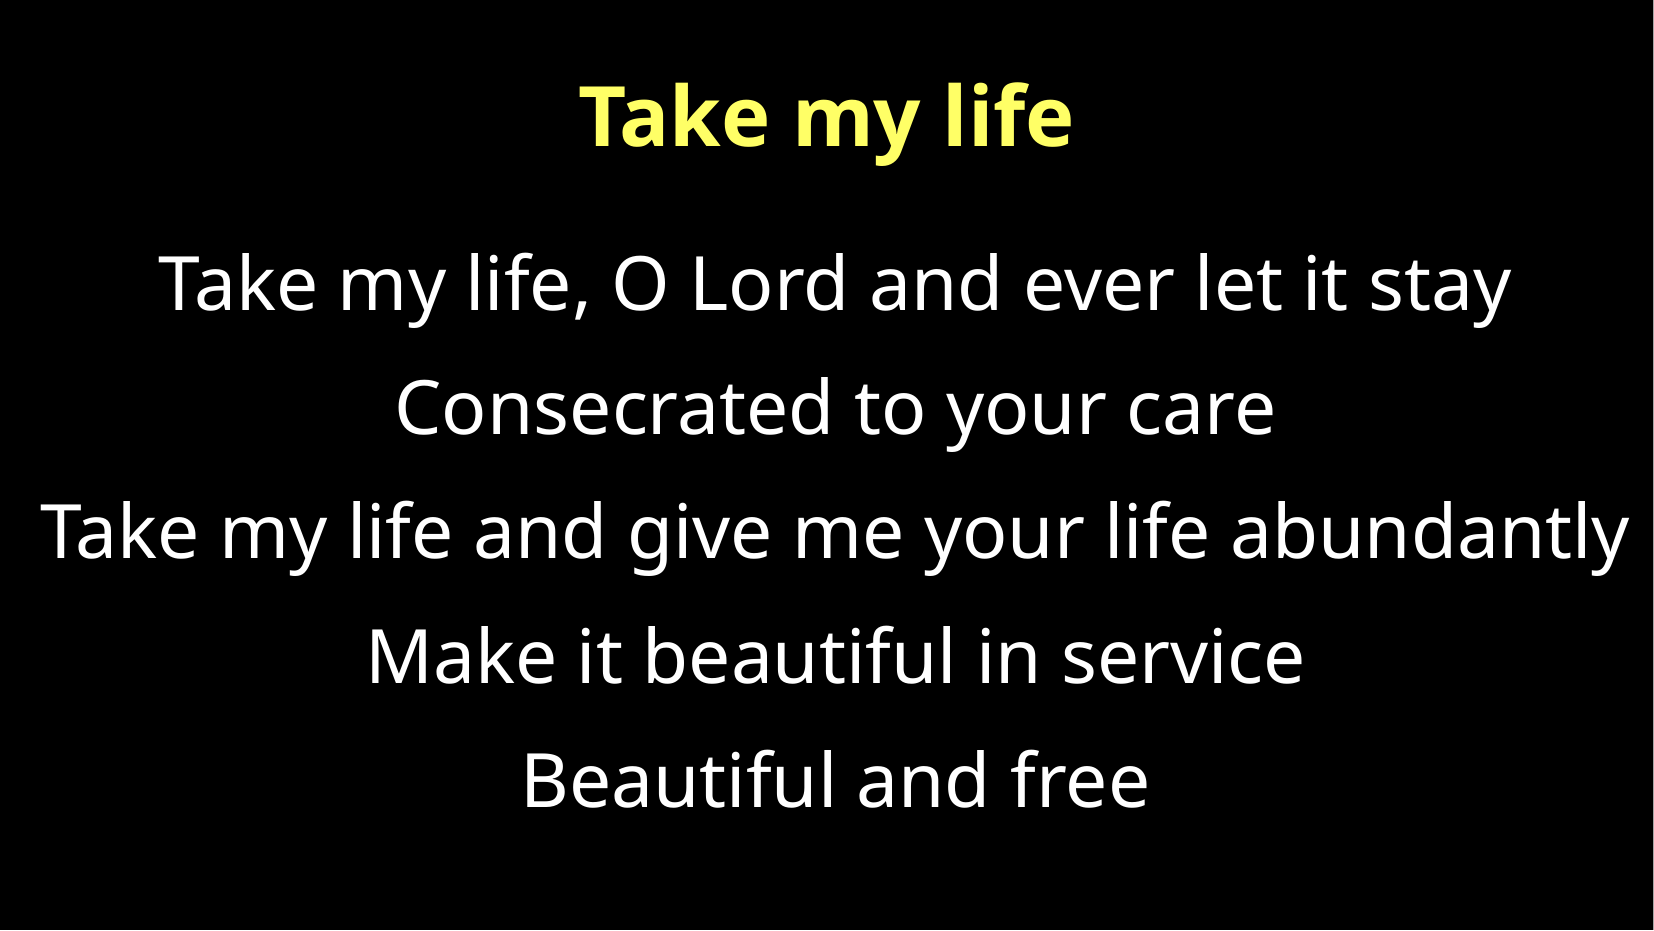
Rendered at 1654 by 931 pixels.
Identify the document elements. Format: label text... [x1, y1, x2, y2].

title Take my life [0, 36, 1654, 193]
list Take my life, O Lord and ever let it stay Consecrated to your care Take my life and give me your life abundantly Make it beautiful in service Beautiful and free [0, 230, 1654, 922]
